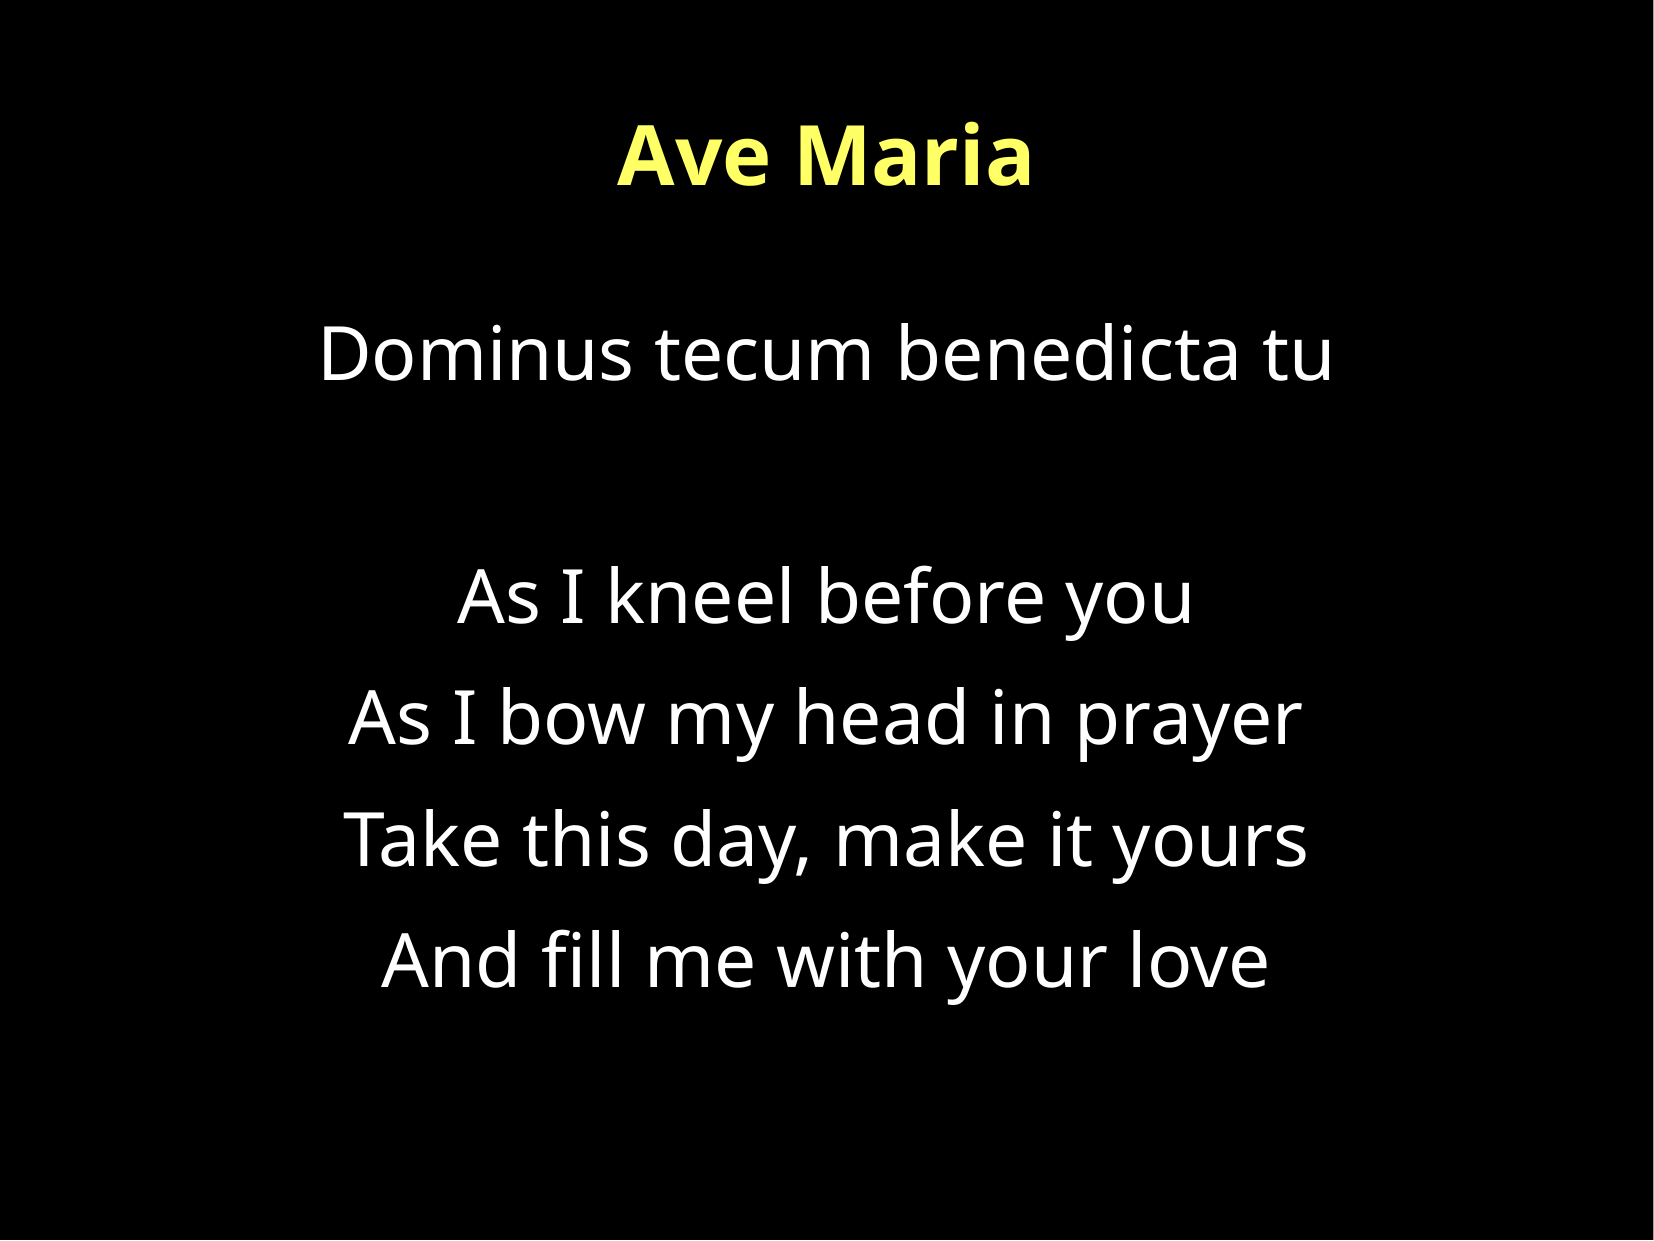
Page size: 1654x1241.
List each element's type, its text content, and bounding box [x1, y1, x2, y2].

title Ave Maria [0, 49, 1654, 257]
list Dominus tecum benedicta tu As I kneel before you As I bow my head in prayer Take this day, make it yours And fill me with your love [0, 307, 1654, 1229]
